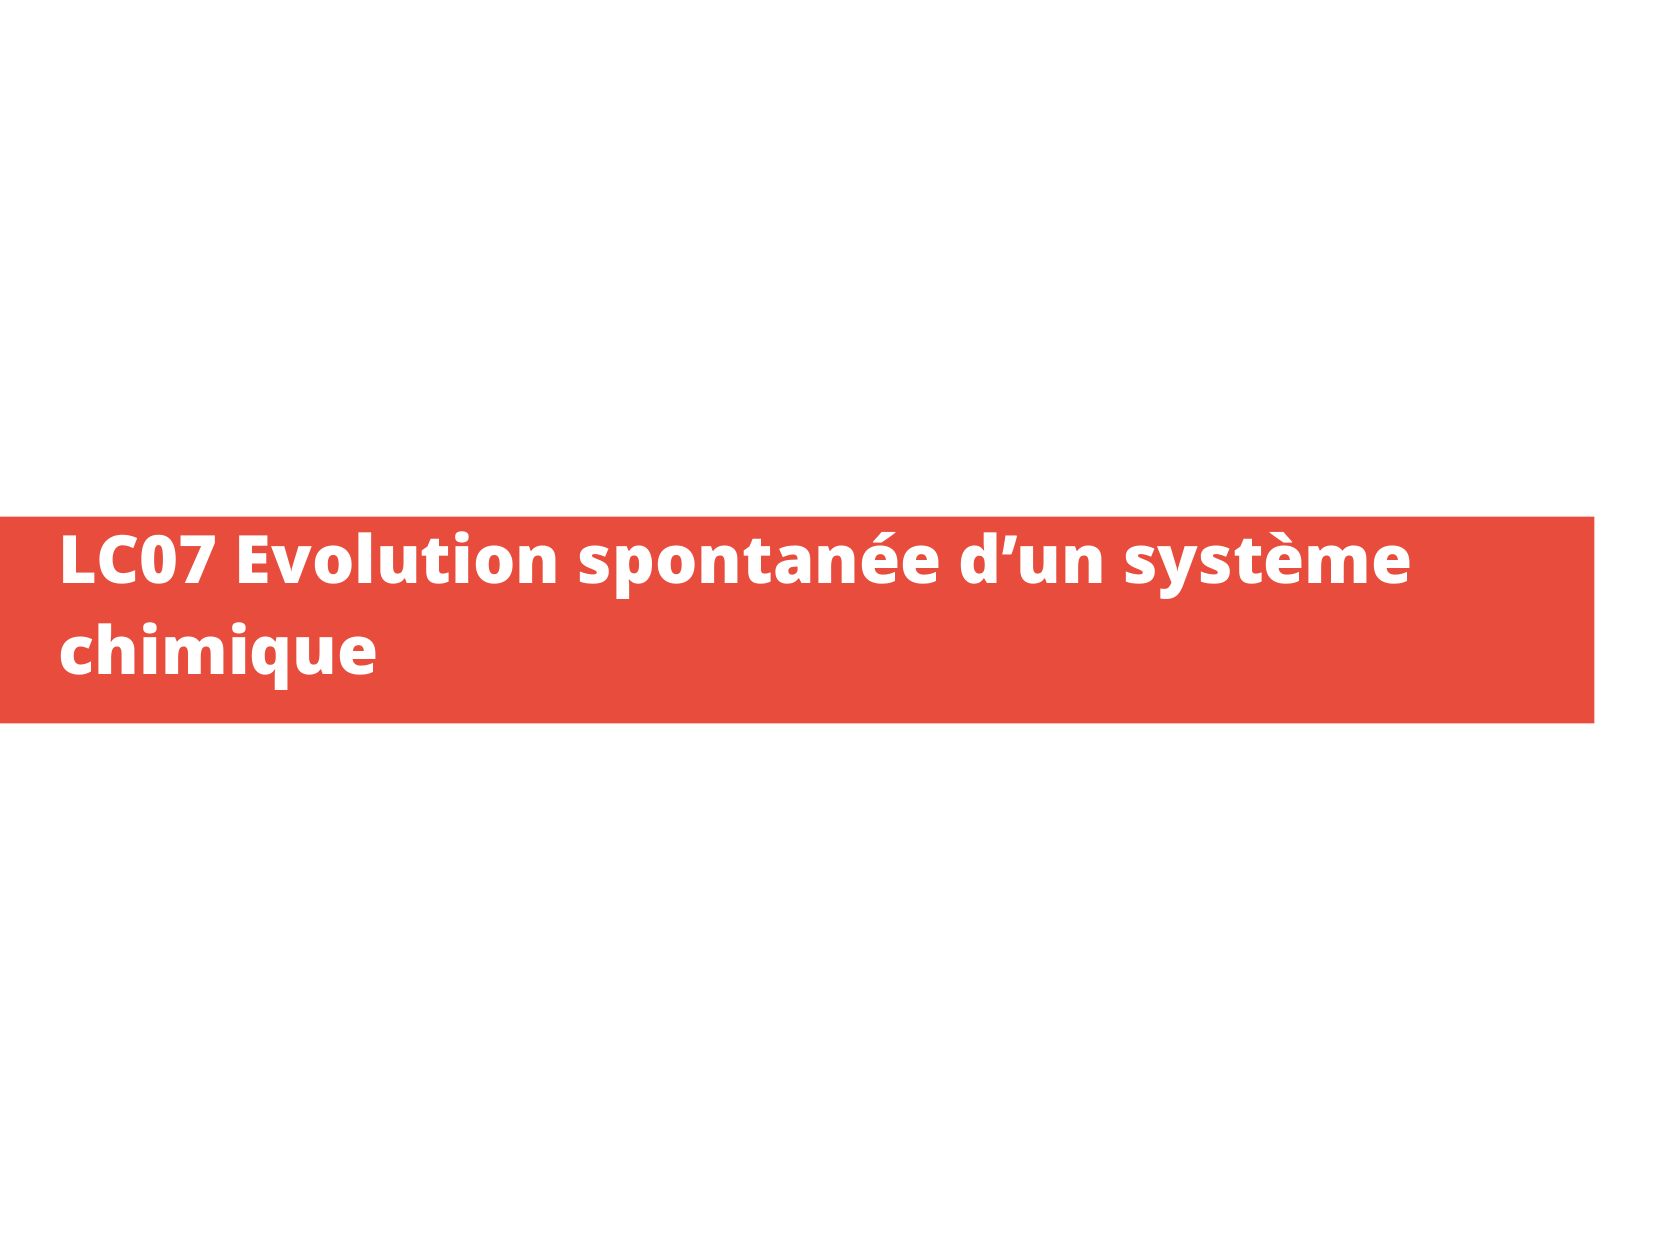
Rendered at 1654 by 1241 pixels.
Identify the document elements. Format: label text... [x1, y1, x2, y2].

title LC07 Evolution spontanée d’un système chimique [59, 546, 1595, 694]
